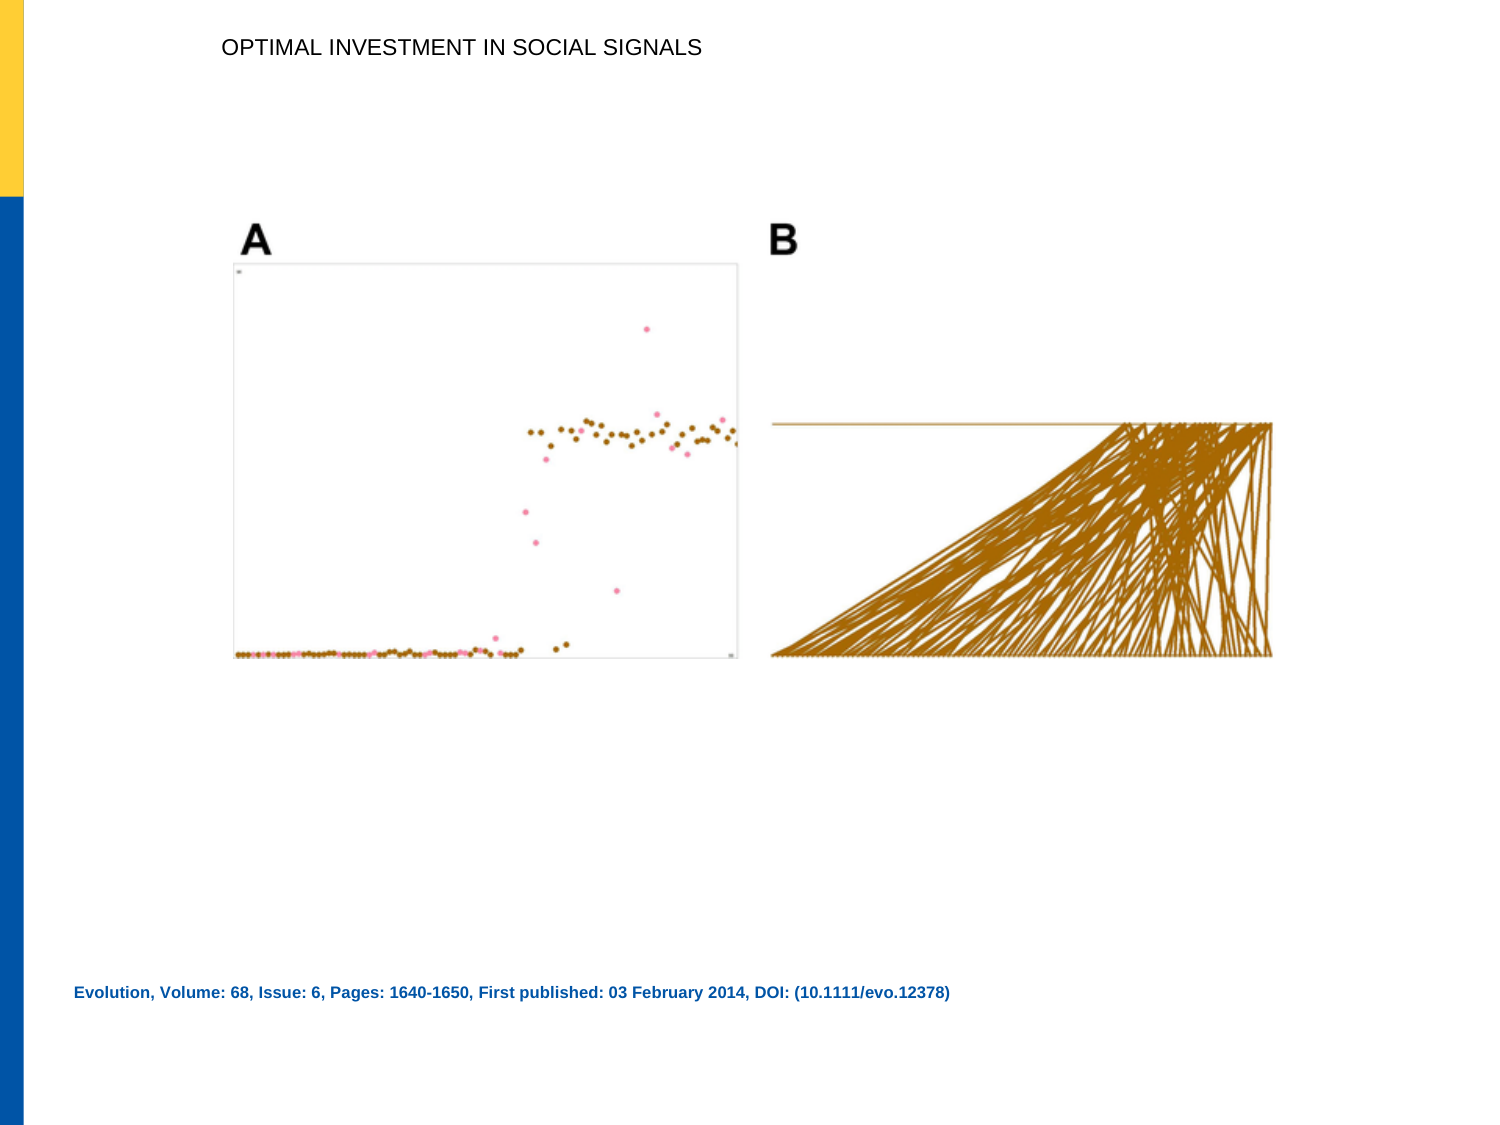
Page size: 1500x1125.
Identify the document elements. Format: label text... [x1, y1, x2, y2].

text_box Evolution, Volume: 68, Issue: 6, Pages: 1640-1650, First published: 03 February 2014, DOI: (10.1111/evo.12378) [59, 974, 1477, 1010]
text_box OPTIMAL INVESTMENT IN SOCIAL SIGNALS [206, 24, 1388, 69]
picture [233, 216, 1276, 659]
